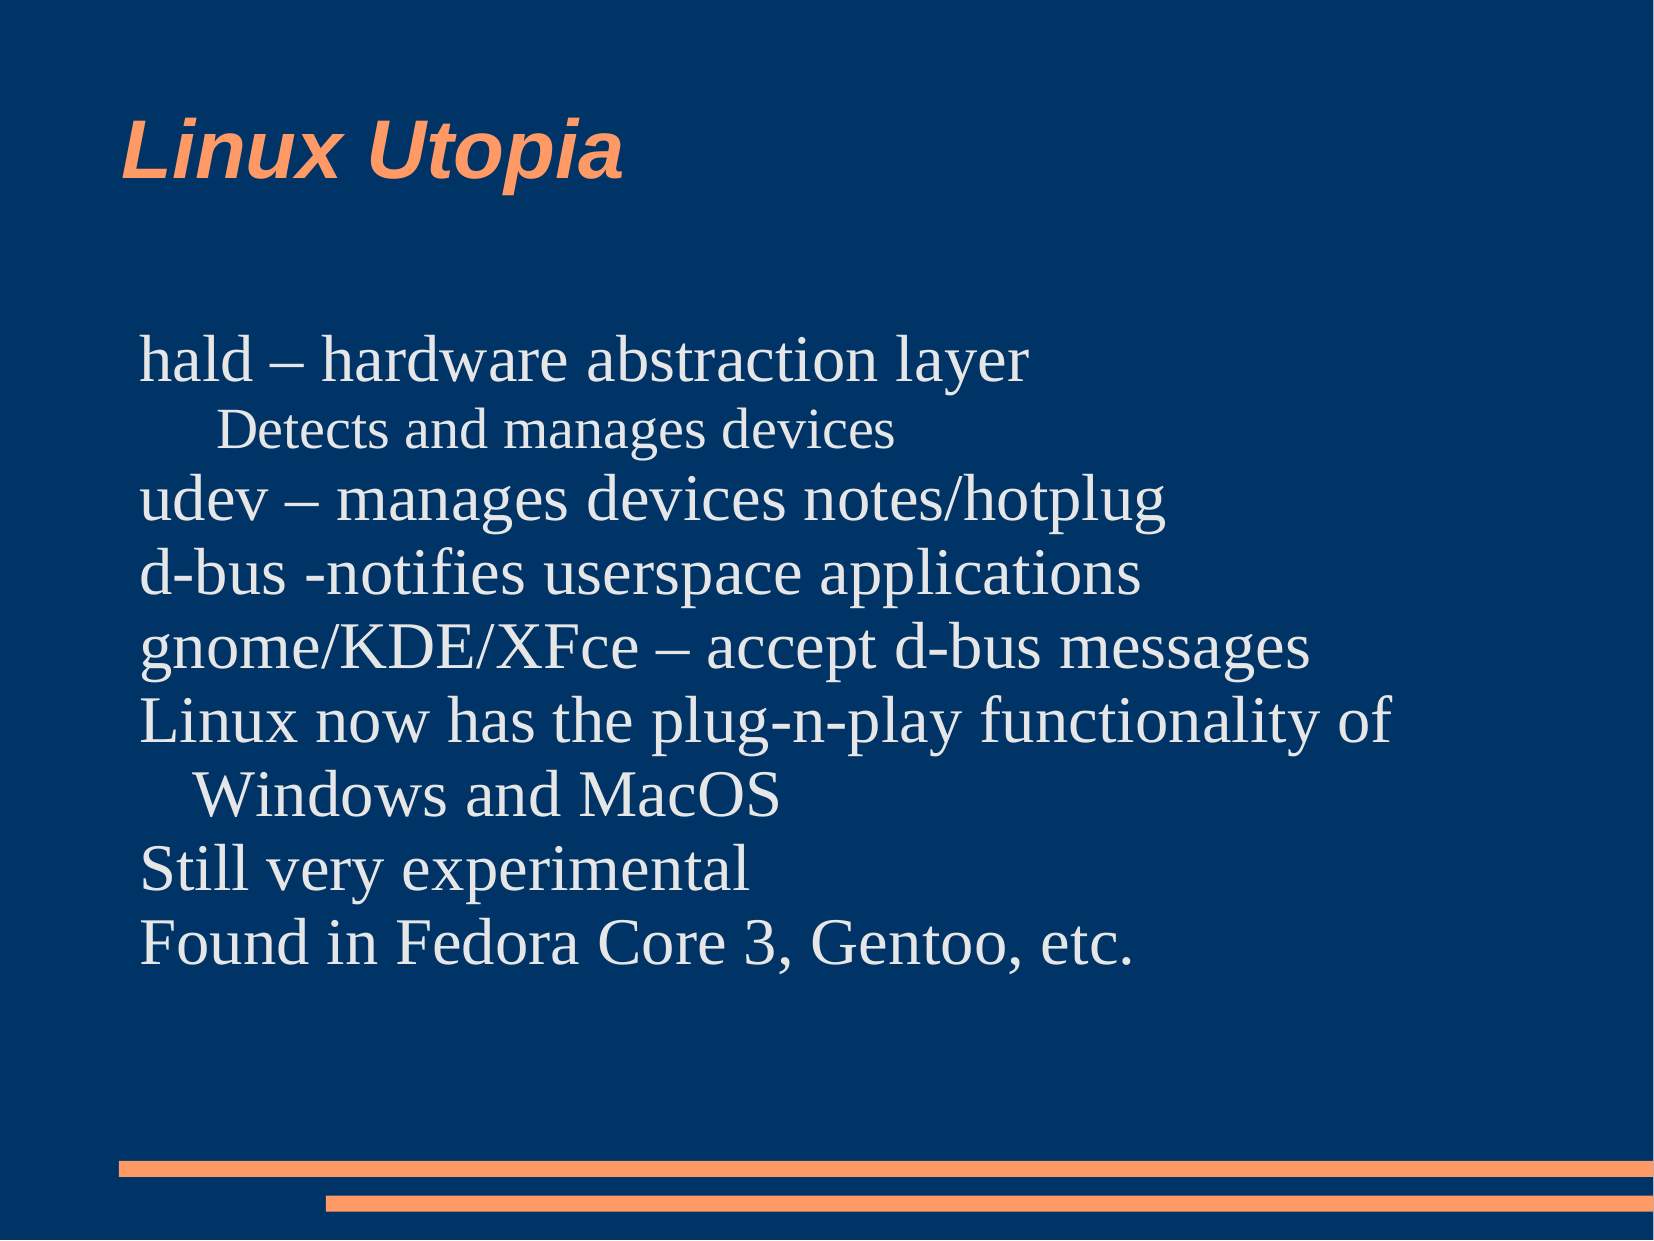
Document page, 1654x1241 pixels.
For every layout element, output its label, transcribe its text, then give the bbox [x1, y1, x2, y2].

title Linux Utopia [121, 46, 1534, 254]
list hald – hardware abstraction layer Detects and manages devices udev – manages devices notes/hotplug d-bus -notifies userspace applications gnome/KDE/XFce – accept d-bus messages Linux now has the plug-n-play functionality of Windows and MacOS Still very experimental Found in Fedora Core 3, Gentoo, etc. [121, 322, 1561, 1133]
